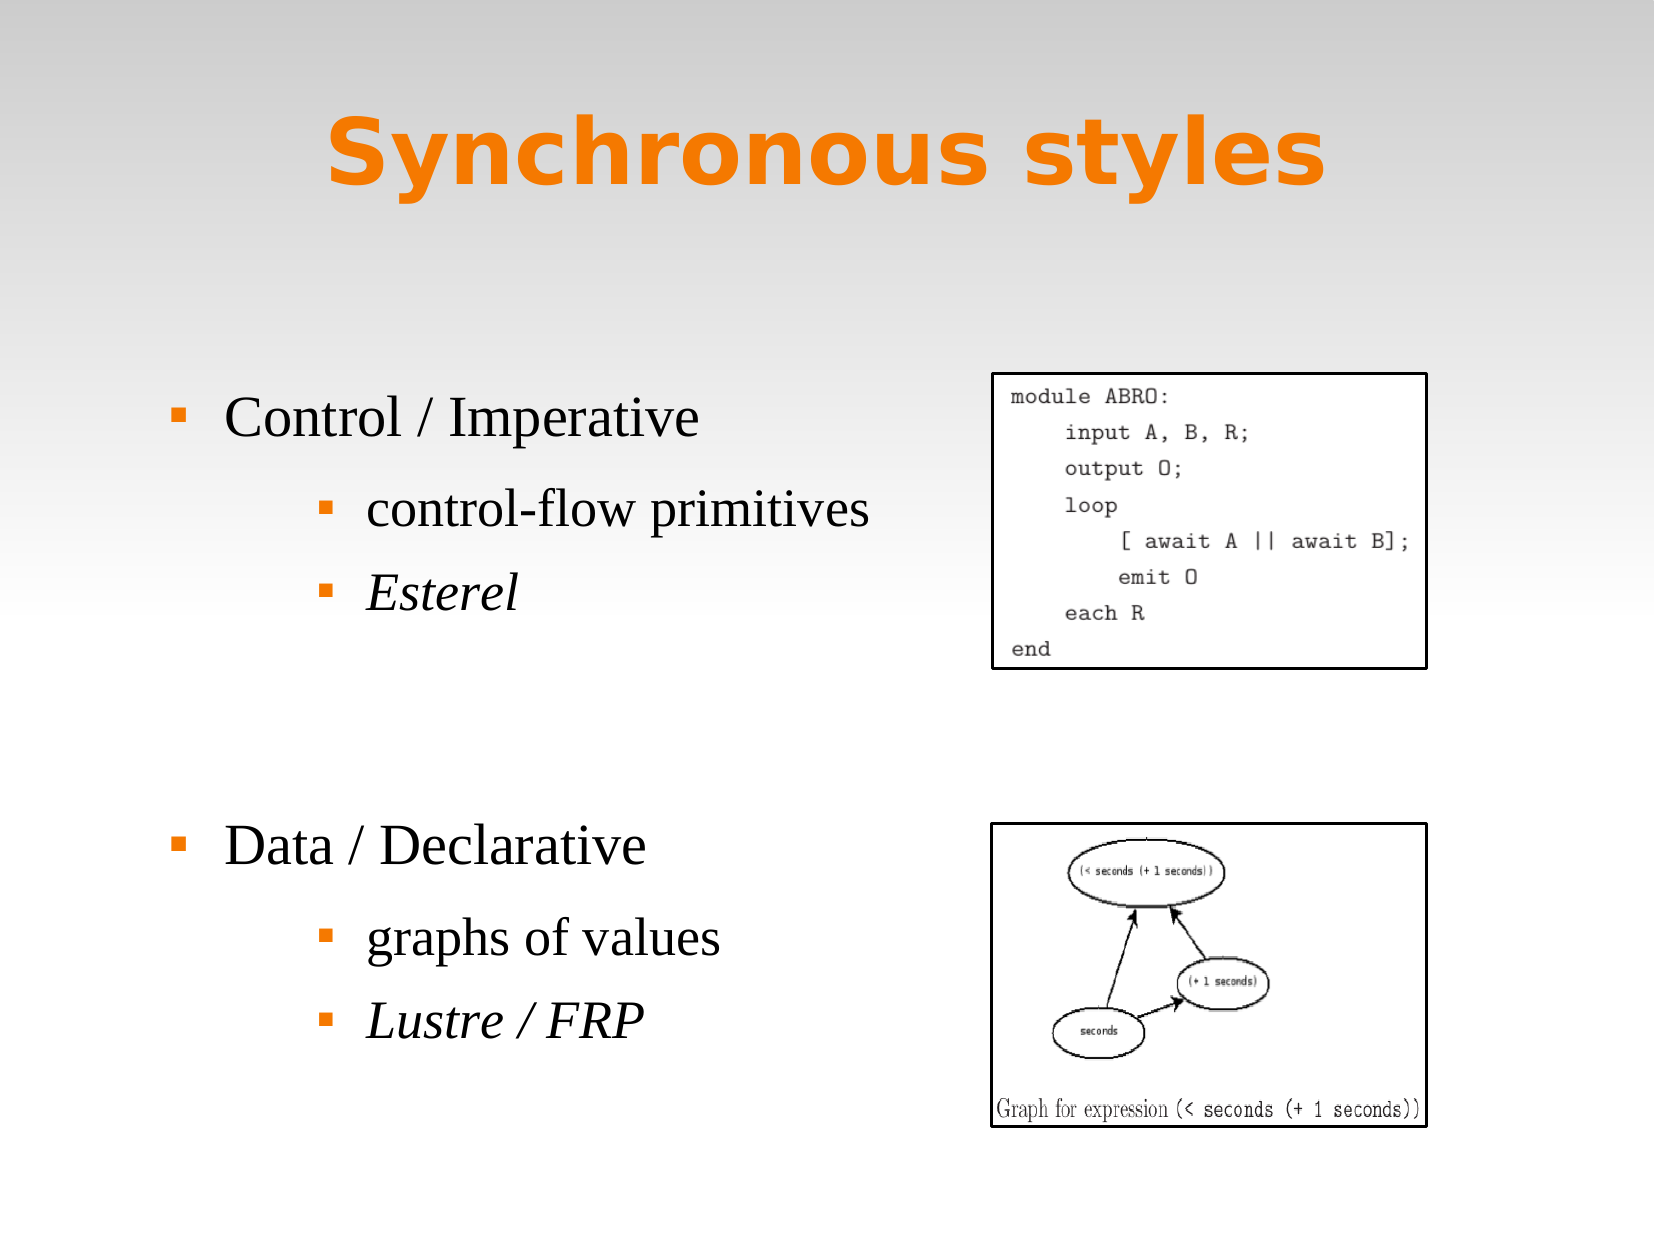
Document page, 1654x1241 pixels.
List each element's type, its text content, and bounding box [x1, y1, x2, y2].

picture [992, 825, 1426, 1125]
list Control / Imperative control-flow primitives Esterel Data / Declarative graphs of values Lustre / FRP [82, 290, 1571, 1109]
picture [993, 375, 1426, 668]
title Synchronous styles [82, 49, 1571, 257]
